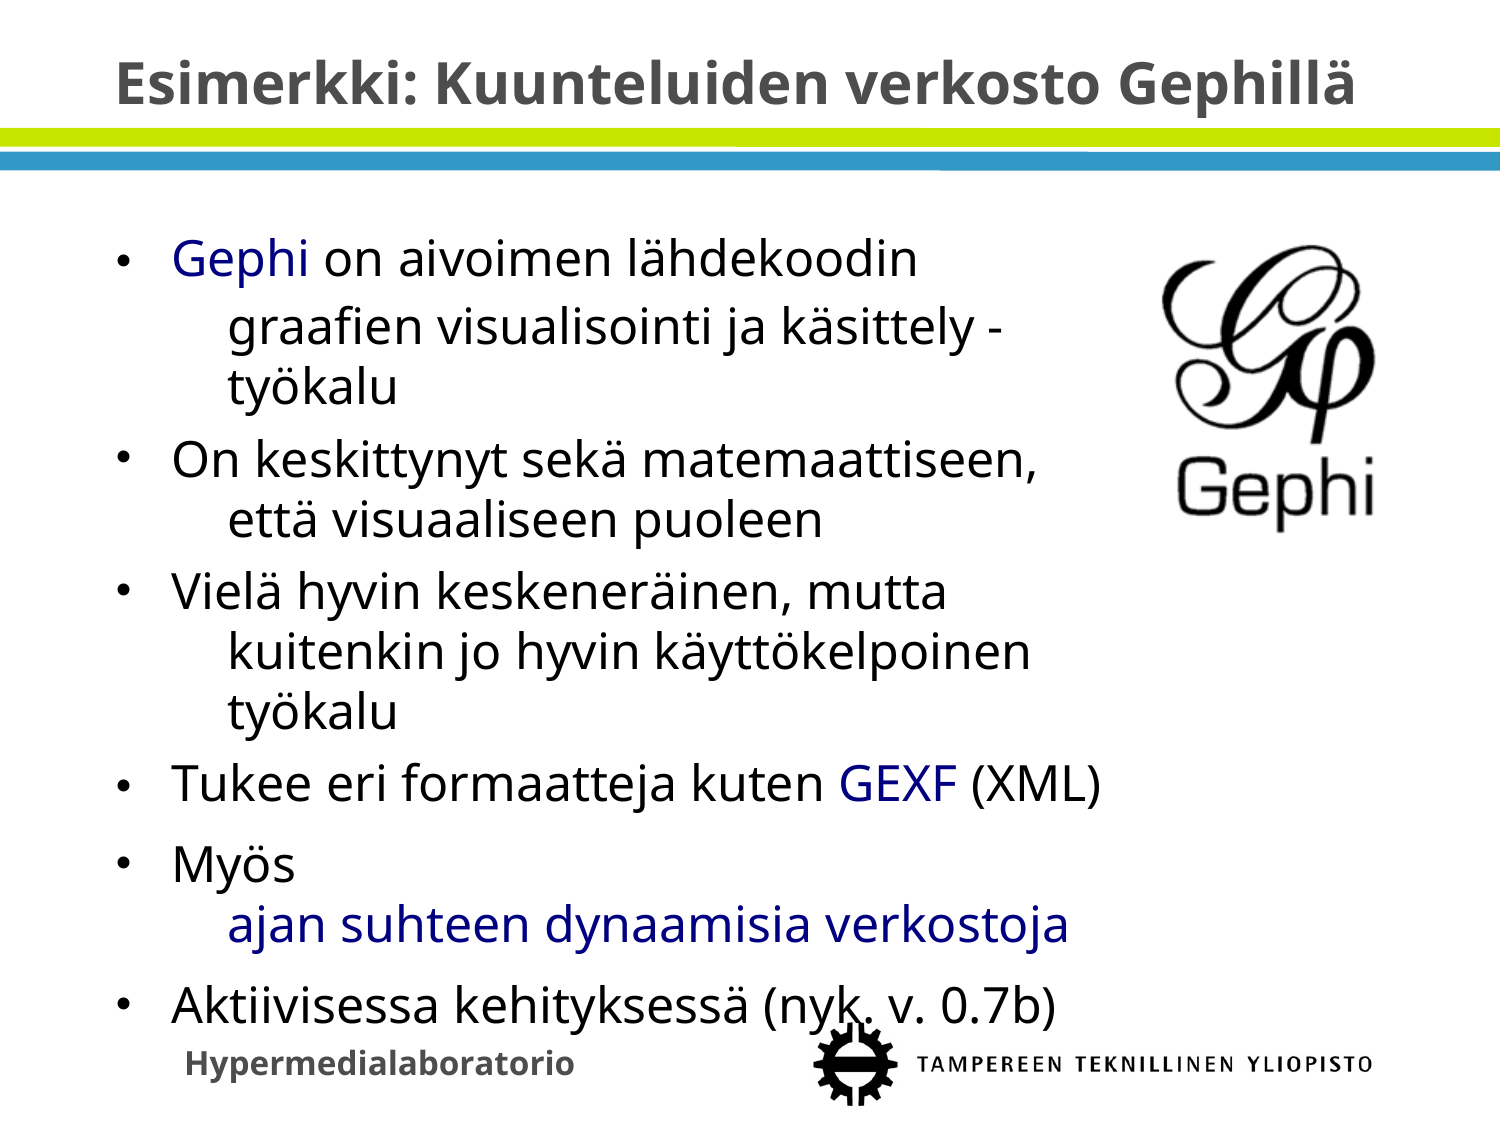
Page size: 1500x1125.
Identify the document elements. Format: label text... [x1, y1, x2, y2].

picture [813, 1022, 820, 1031]
title Esimerkki: Kuunteluiden verkosto Gephillä [100, 3, 1418, 159]
picture [1153, 236, 1388, 541]
picture [813, 1022, 1377, 1106]
list Gephi on aivoimen lähdekoodin graafien visualisointi ja käsittely -työkalu On keskittynyt sekä matemaattiseen, että visuaaliseen puoleen Vielä hyvin keskeneräinen, mutta kuitenkin jo hyvin käyttökelpoinen työkalu Tukee eri formaatteja kuten GEXF (XML) Myös ajan suhteen dynaamisia verkostoja Aktiivisessa kehityksessä (nyk. v. 0.7b) [100, 218, 1123, 975]
